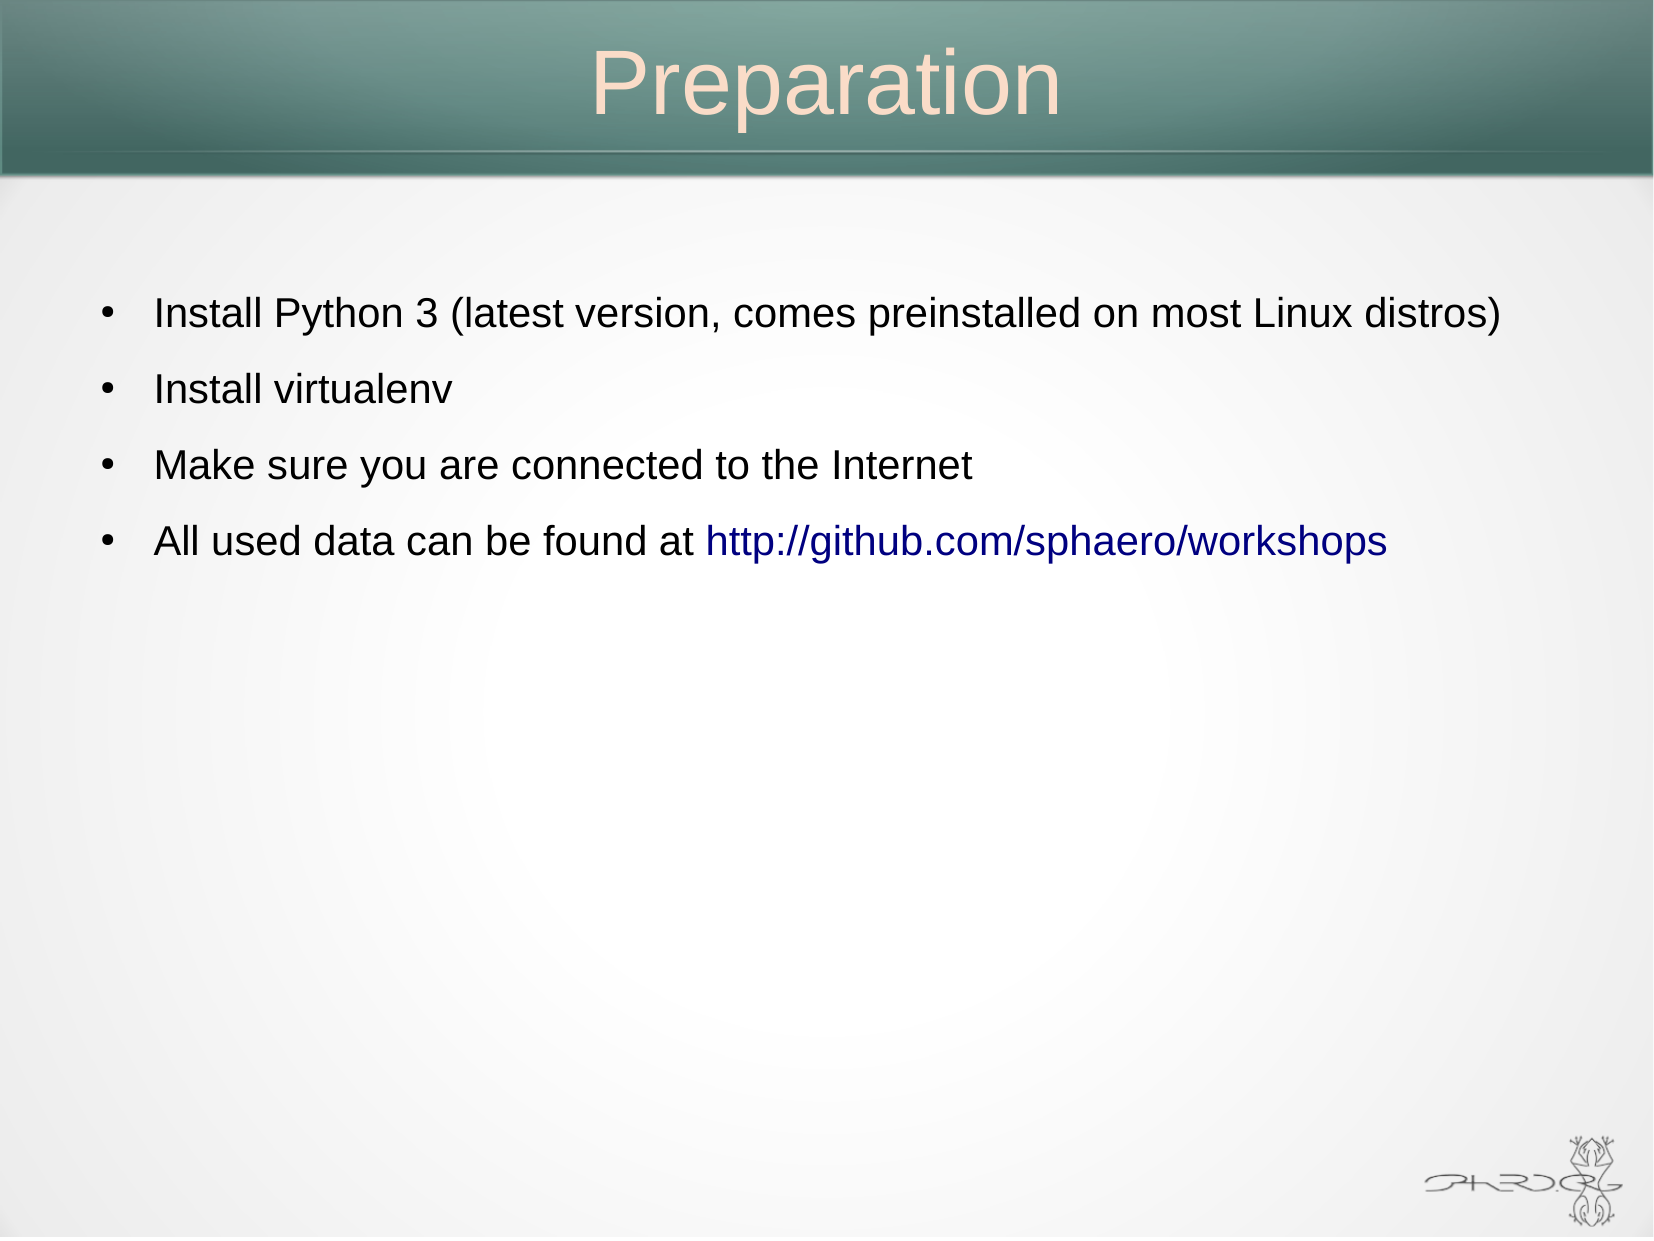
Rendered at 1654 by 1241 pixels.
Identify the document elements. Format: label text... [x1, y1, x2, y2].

picture [0, 0, 1654, 1237]
list Install Python 3 (latest version, comes preinstalled on most Linux distros) Install virtualenv Make sure you are connected to the Internet All used data can be found at http://github.com/sphaero/workshops [82, 290, 1571, 1075]
title Preparation [82, 11, 1571, 154]
